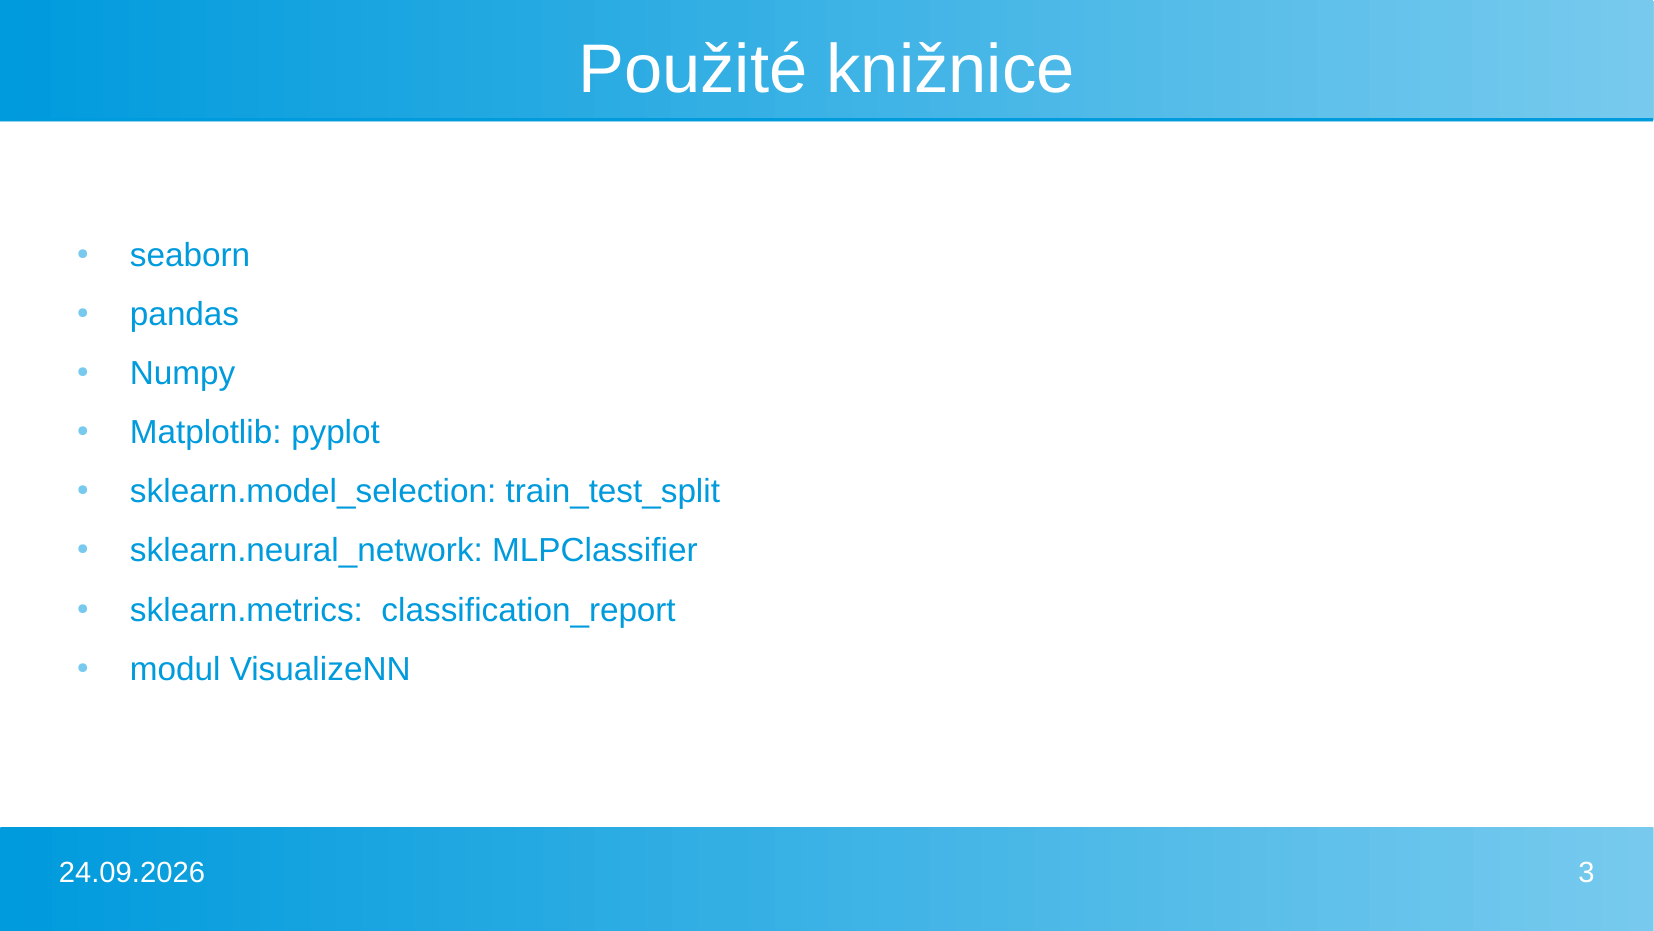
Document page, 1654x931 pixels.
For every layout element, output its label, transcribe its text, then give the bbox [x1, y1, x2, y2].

list seaborn pandas Numpy Matplotlib: pyplot sklearn.model_selection: train_test_split sklearn.neural_network: MLPClassifier sklearn.metrics: classification_report modul VisualizeNN [59, 177, 1595, 768]
title Použité knižnice [59, 29, 1595, 108]
